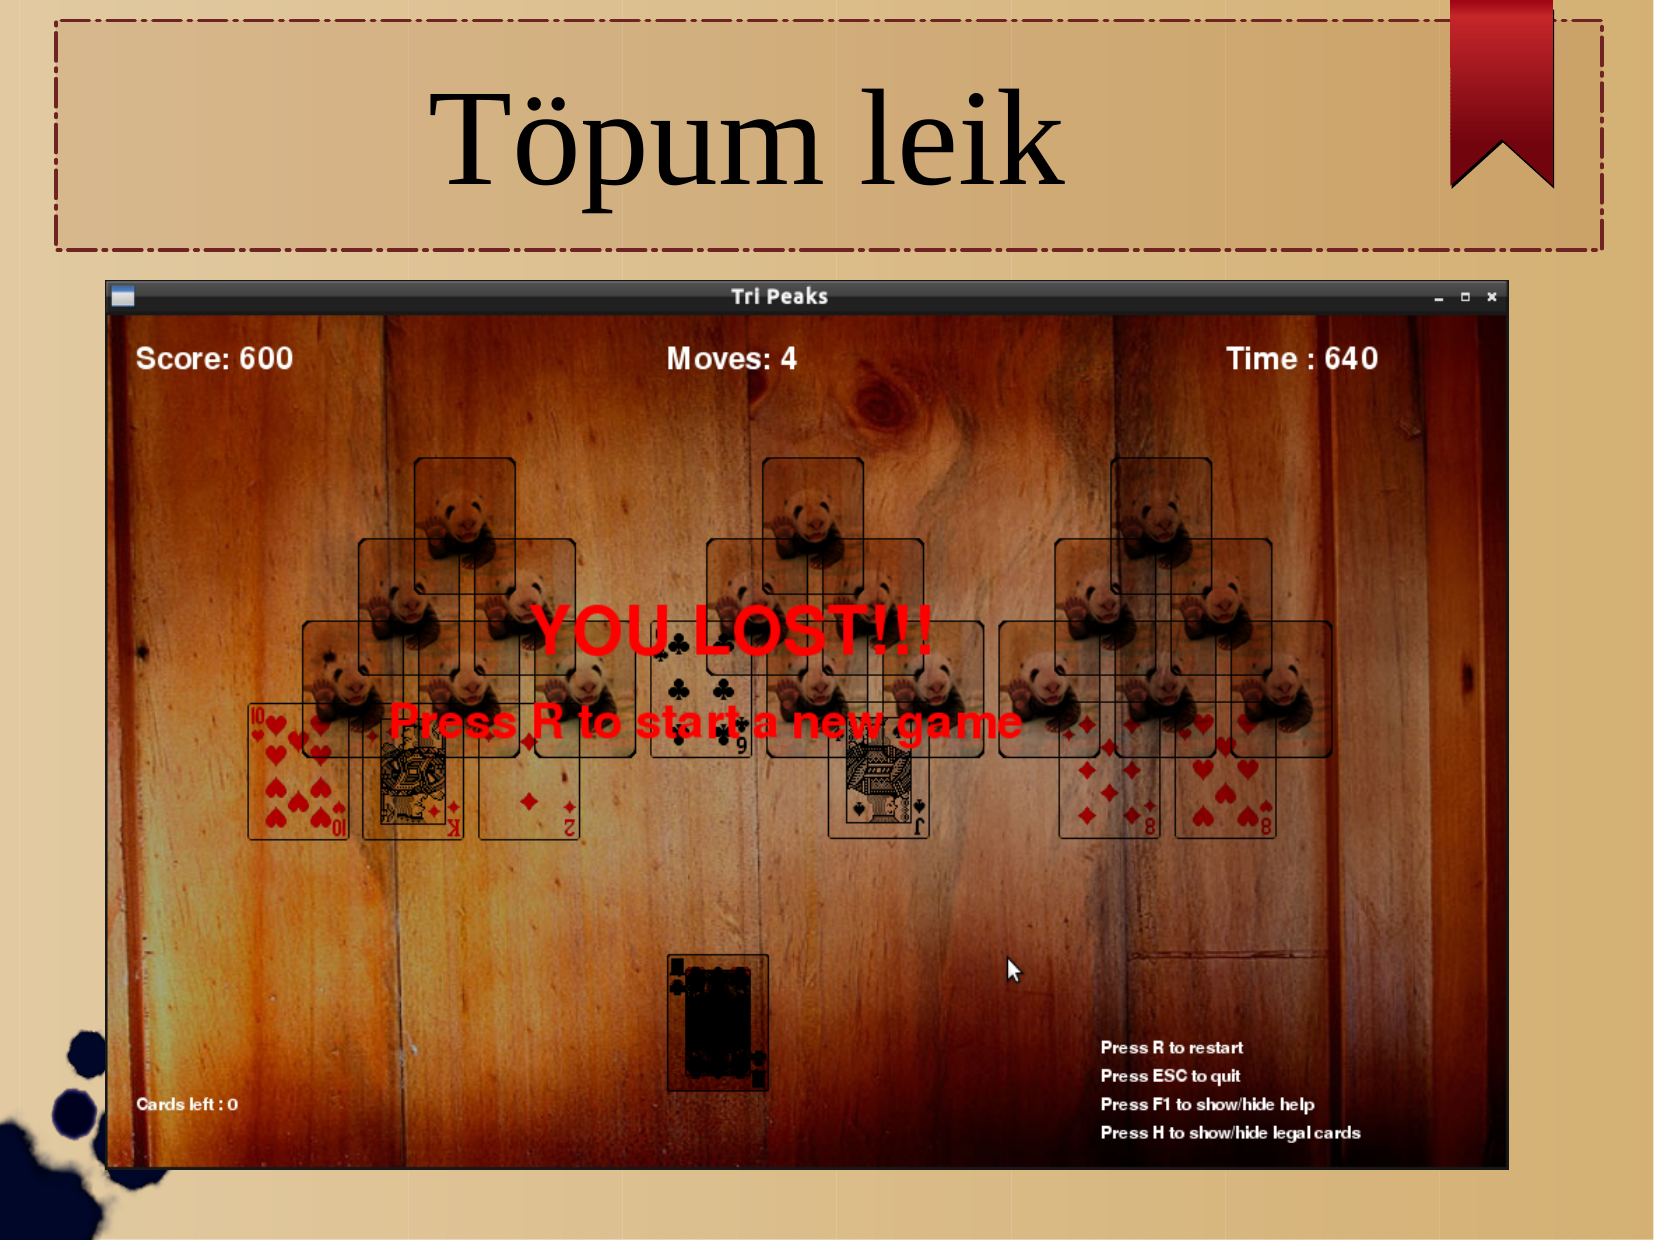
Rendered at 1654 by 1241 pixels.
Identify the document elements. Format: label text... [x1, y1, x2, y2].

title Töpum leik [82, 47, 1412, 229]
picture [105, 280, 1509, 1171]
